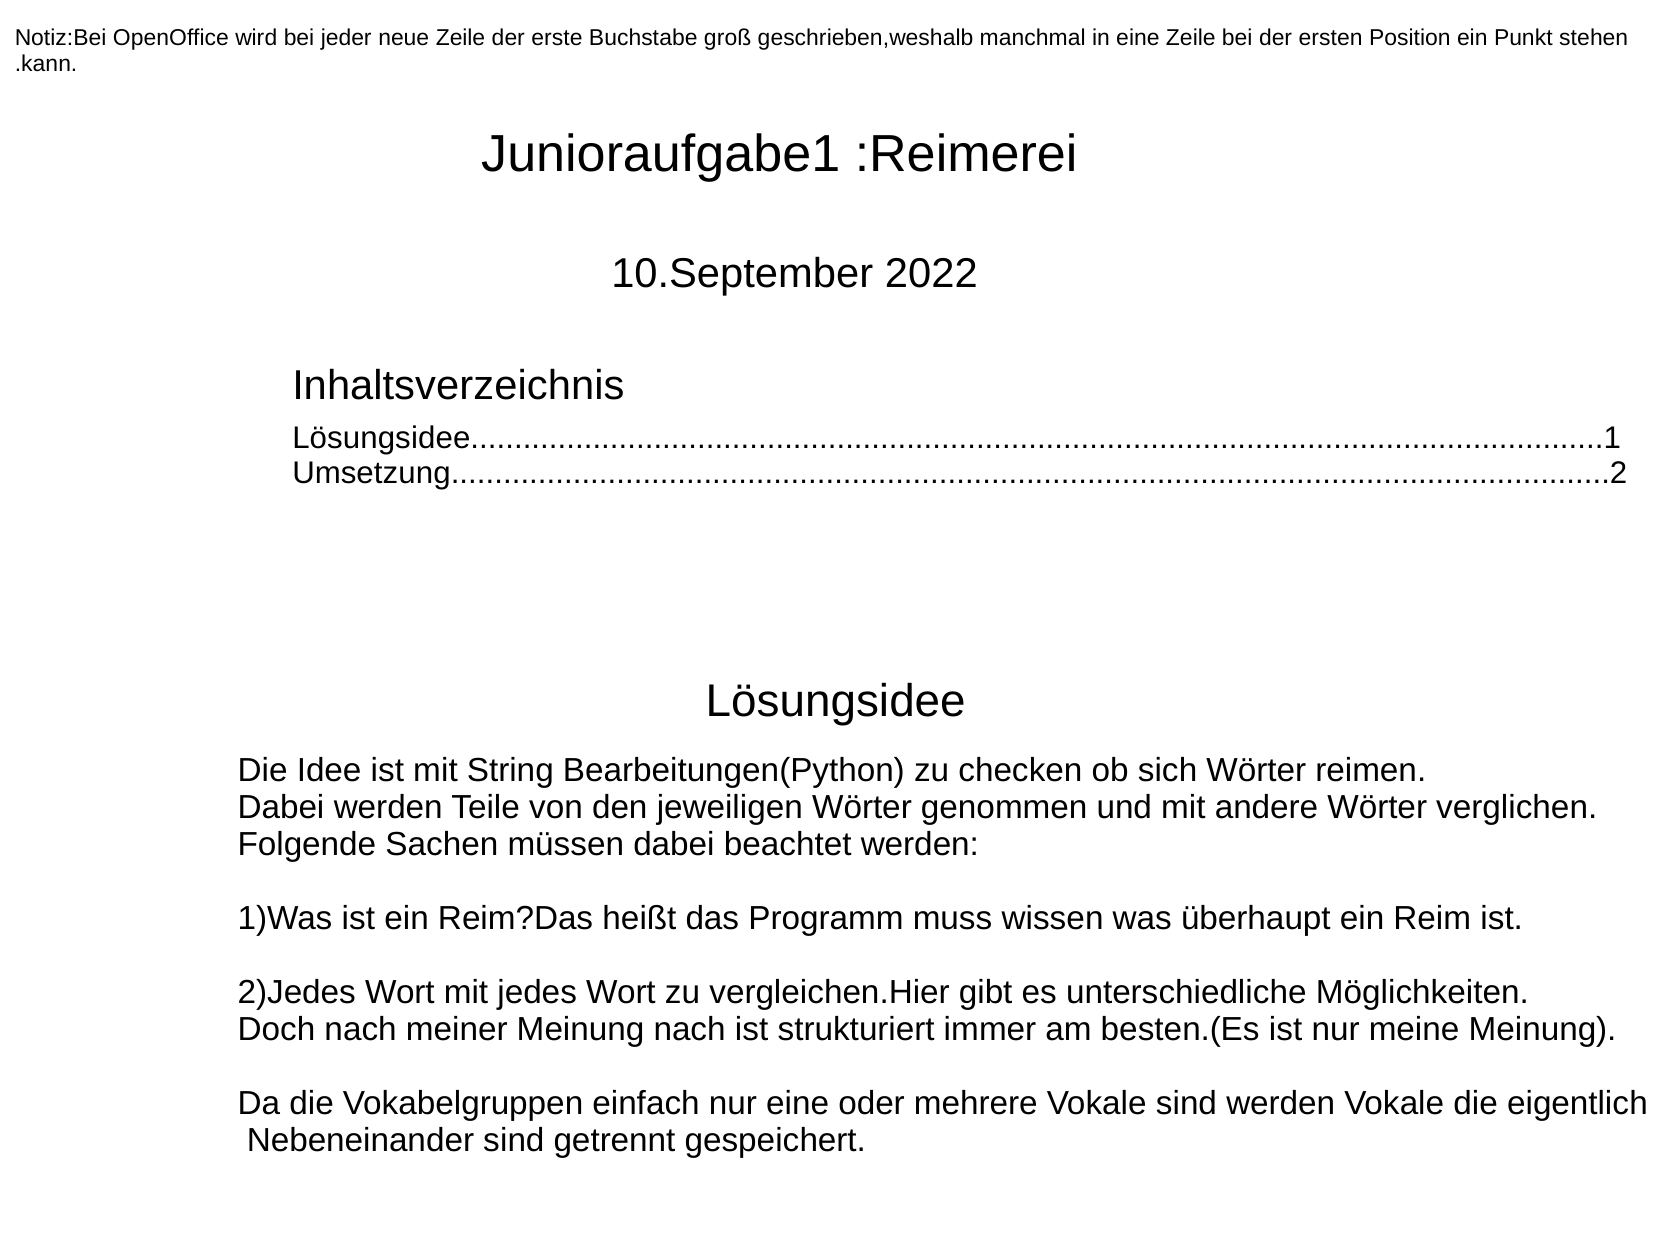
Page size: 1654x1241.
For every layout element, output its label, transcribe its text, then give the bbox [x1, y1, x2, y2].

text_box Die Idee ist mit String Bearbeitungen(Python) zu checken ob sich Wörter reimen. Dabei werden Teile von den jeweiligen Wörter genommen und mit andere Wörter verglichen. Folgende Sachen müssen dabei beachtet werden: 1)Was ist ein Reim?Das heißt das Programm muss wissen was überhaupt ein Reim ist. 2)Jedes Wort mit jedes Wort zu vergleichen.Hier gibt es unterschiedliche Möglichkeiten. Doch nach meiner Meinung nach ist strukturiert immer am besten.(Es ist nur meine Meinung). Da die Vokabelgruppen einfach nur eine oder mehrere Vokale sind werden Vokale die eigentlich Nebeneinander sind getrennt gespeichert. [222, 744, 1654, 1207]
text_box Inhaltsverzeichnis [277, 354, 640, 413]
text_box Lösungsidee..................................................................................................................................1 Umsetzung.....................................................................................................................................2 [277, 413, 1648, 498]
text_box Lösungsidee [690, 667, 981, 734]
text_box Notiz:Bei OpenOffice wird bei jeder neue Zeile der erste Buchstabe groß geschrieben,weshalb manchmal in eine Zeile bei der ersten Position ein Punkt stehen .kann. [0, 17, 1652, 85]
text_box 10.September 2022 [596, 242, 993, 351]
text_box Junioraufgabe1 :Reimerei [466, 116, 1093, 189]
